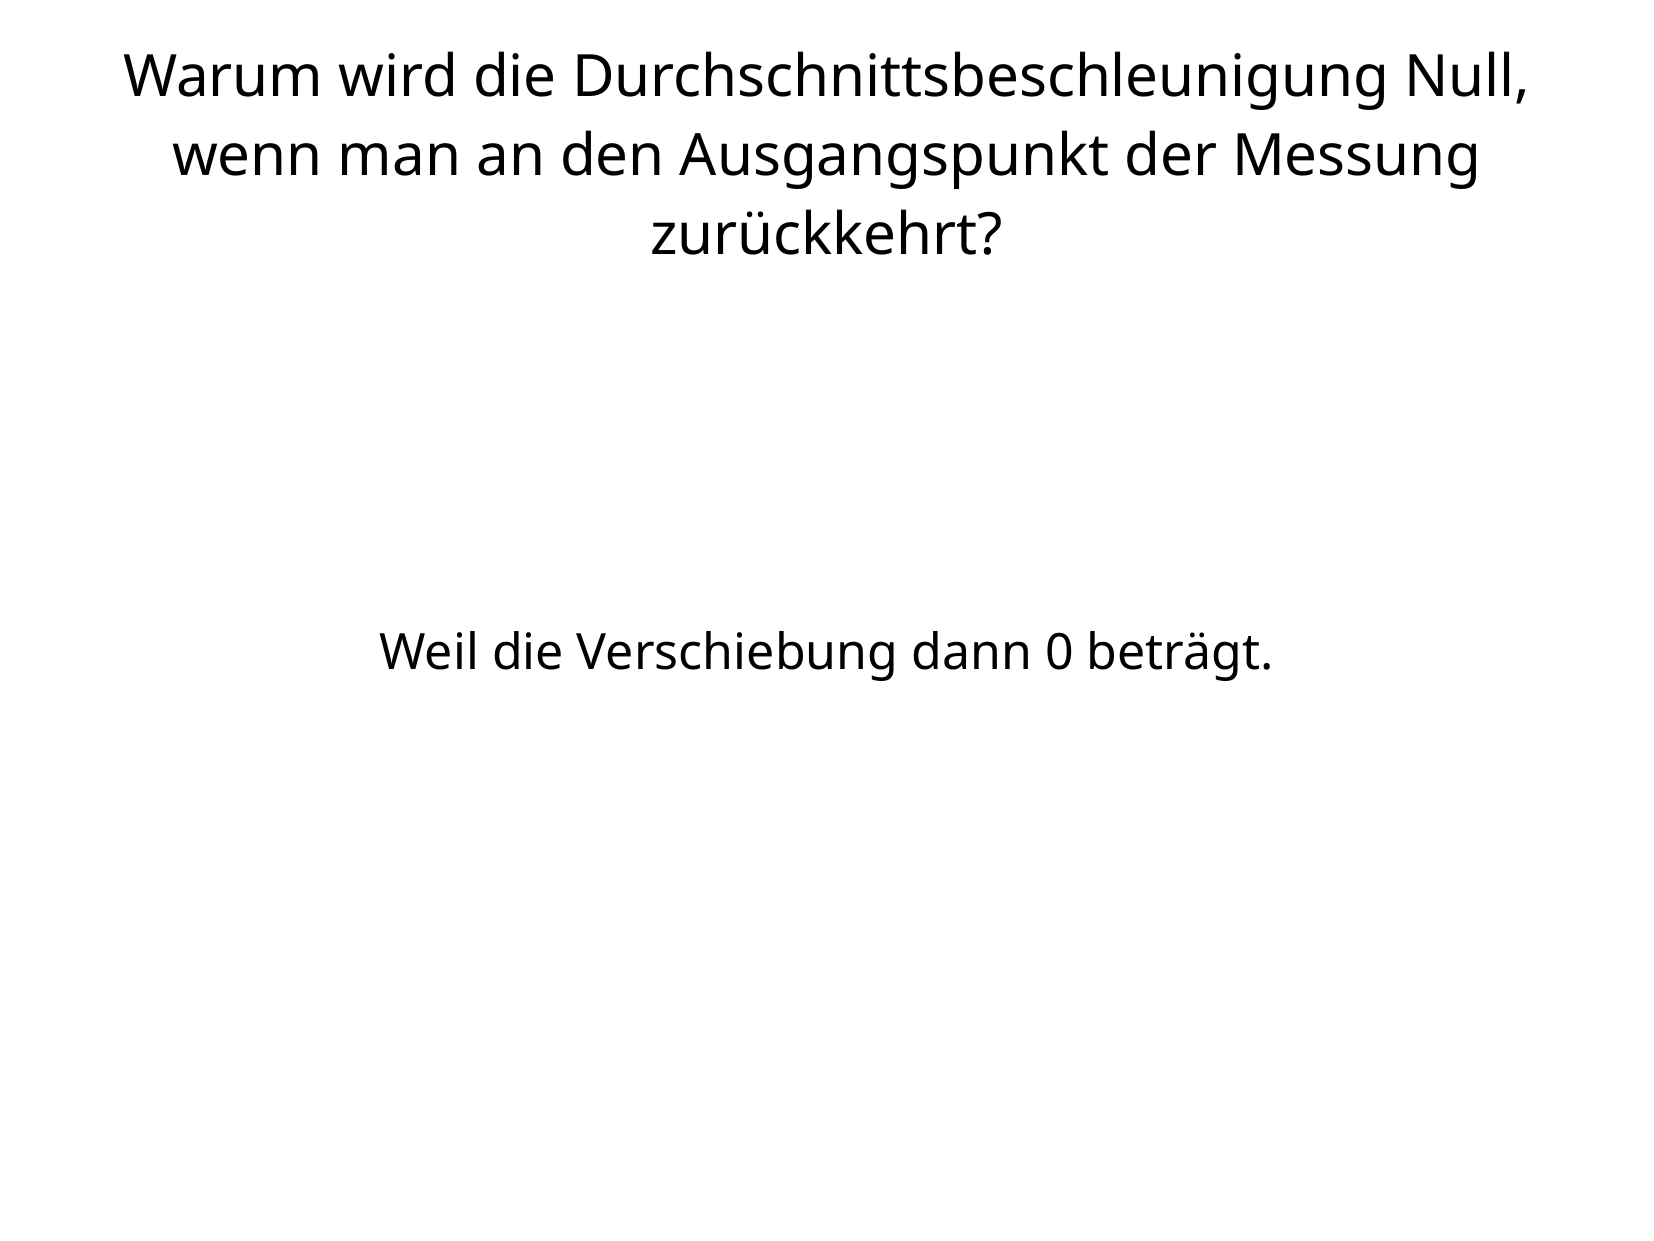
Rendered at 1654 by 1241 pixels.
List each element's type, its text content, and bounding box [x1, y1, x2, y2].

title Warum wird die Durchschnittsbeschleunigung Null, wenn man an den Ausgangspunkt der Messung zurückkehrt? [82, 49, 1571, 257]
subtitle Weil die Verschiebung dann 0 beträgt. [82, 290, 1571, 1010]
